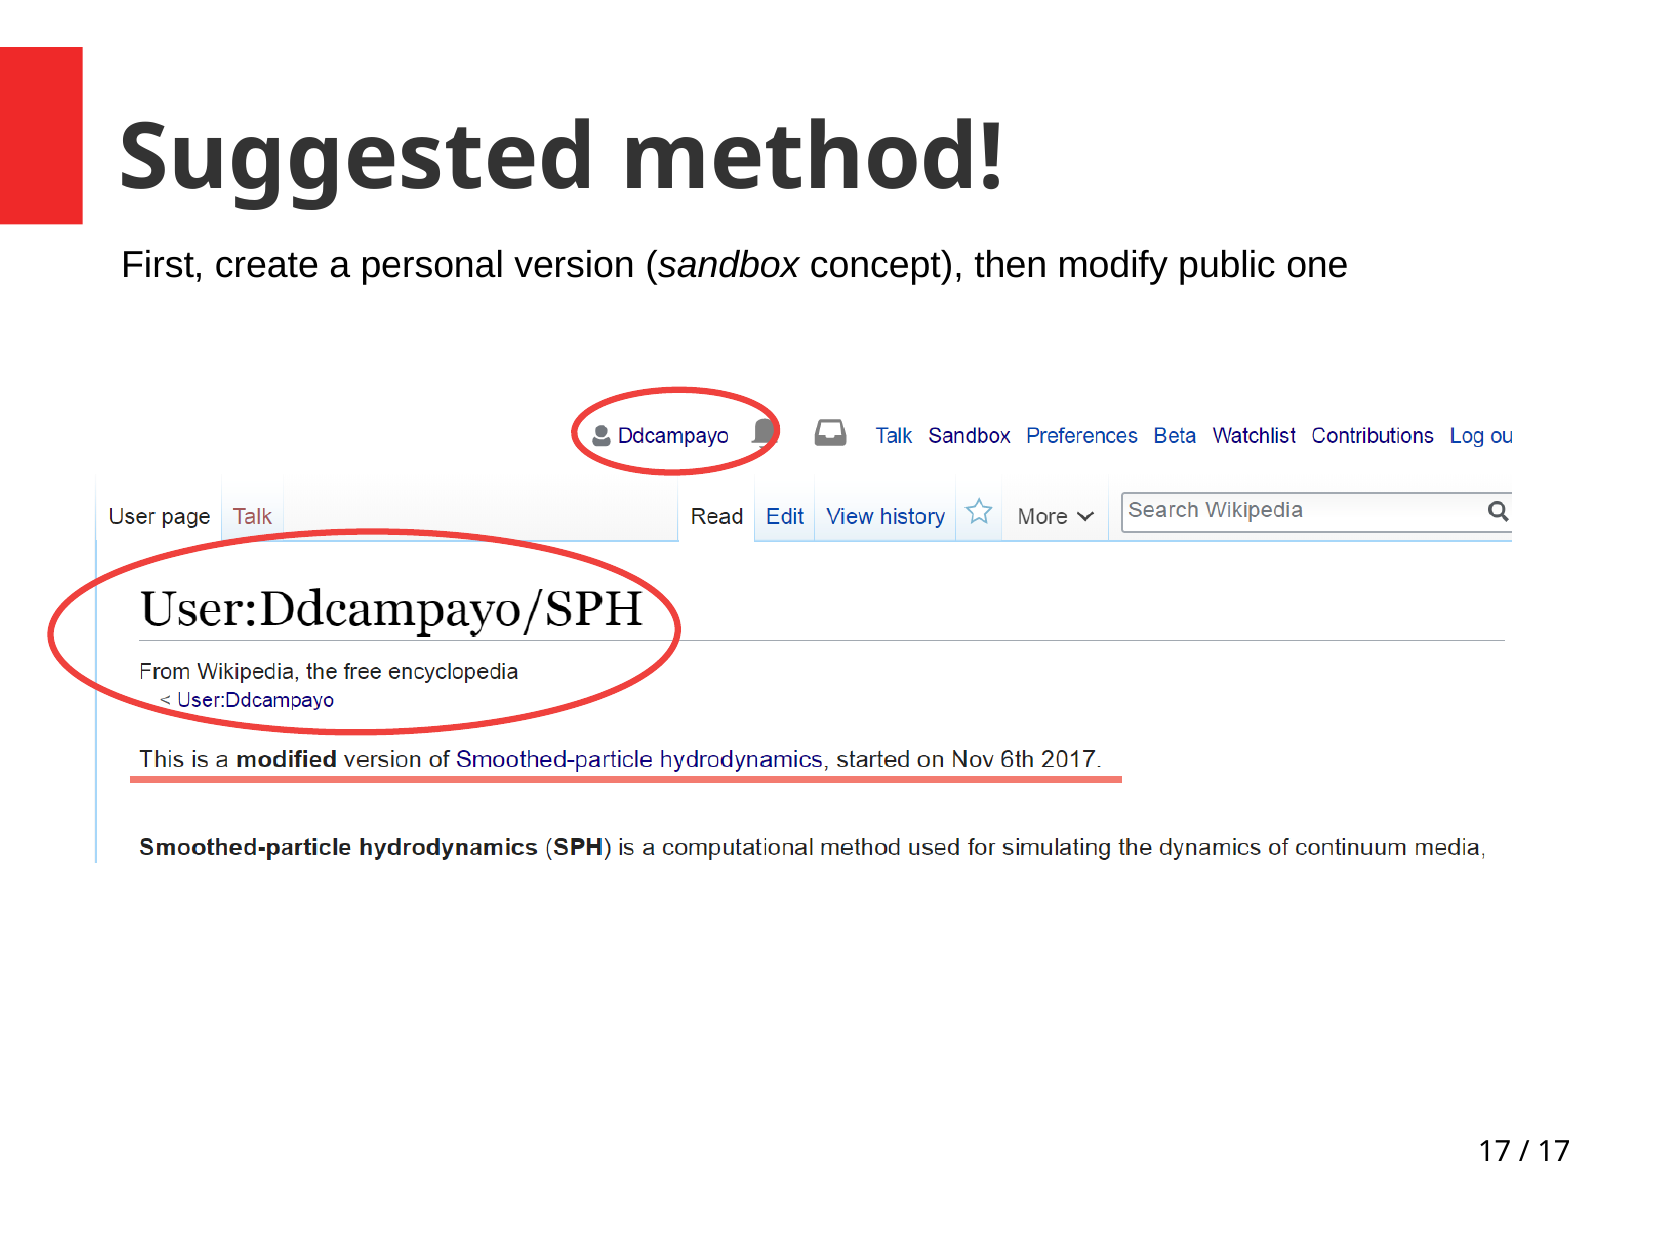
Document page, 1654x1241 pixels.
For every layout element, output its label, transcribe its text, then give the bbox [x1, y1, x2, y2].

picture [578, 408, 773, 469]
picture [94, 408, 1512, 863]
text_box First, create a personal version (sandbox concept), then modify public one [106, 236, 1368, 294]
title Suggested method! [118, 49, 1571, 257]
picture [94, 535, 674, 729]
